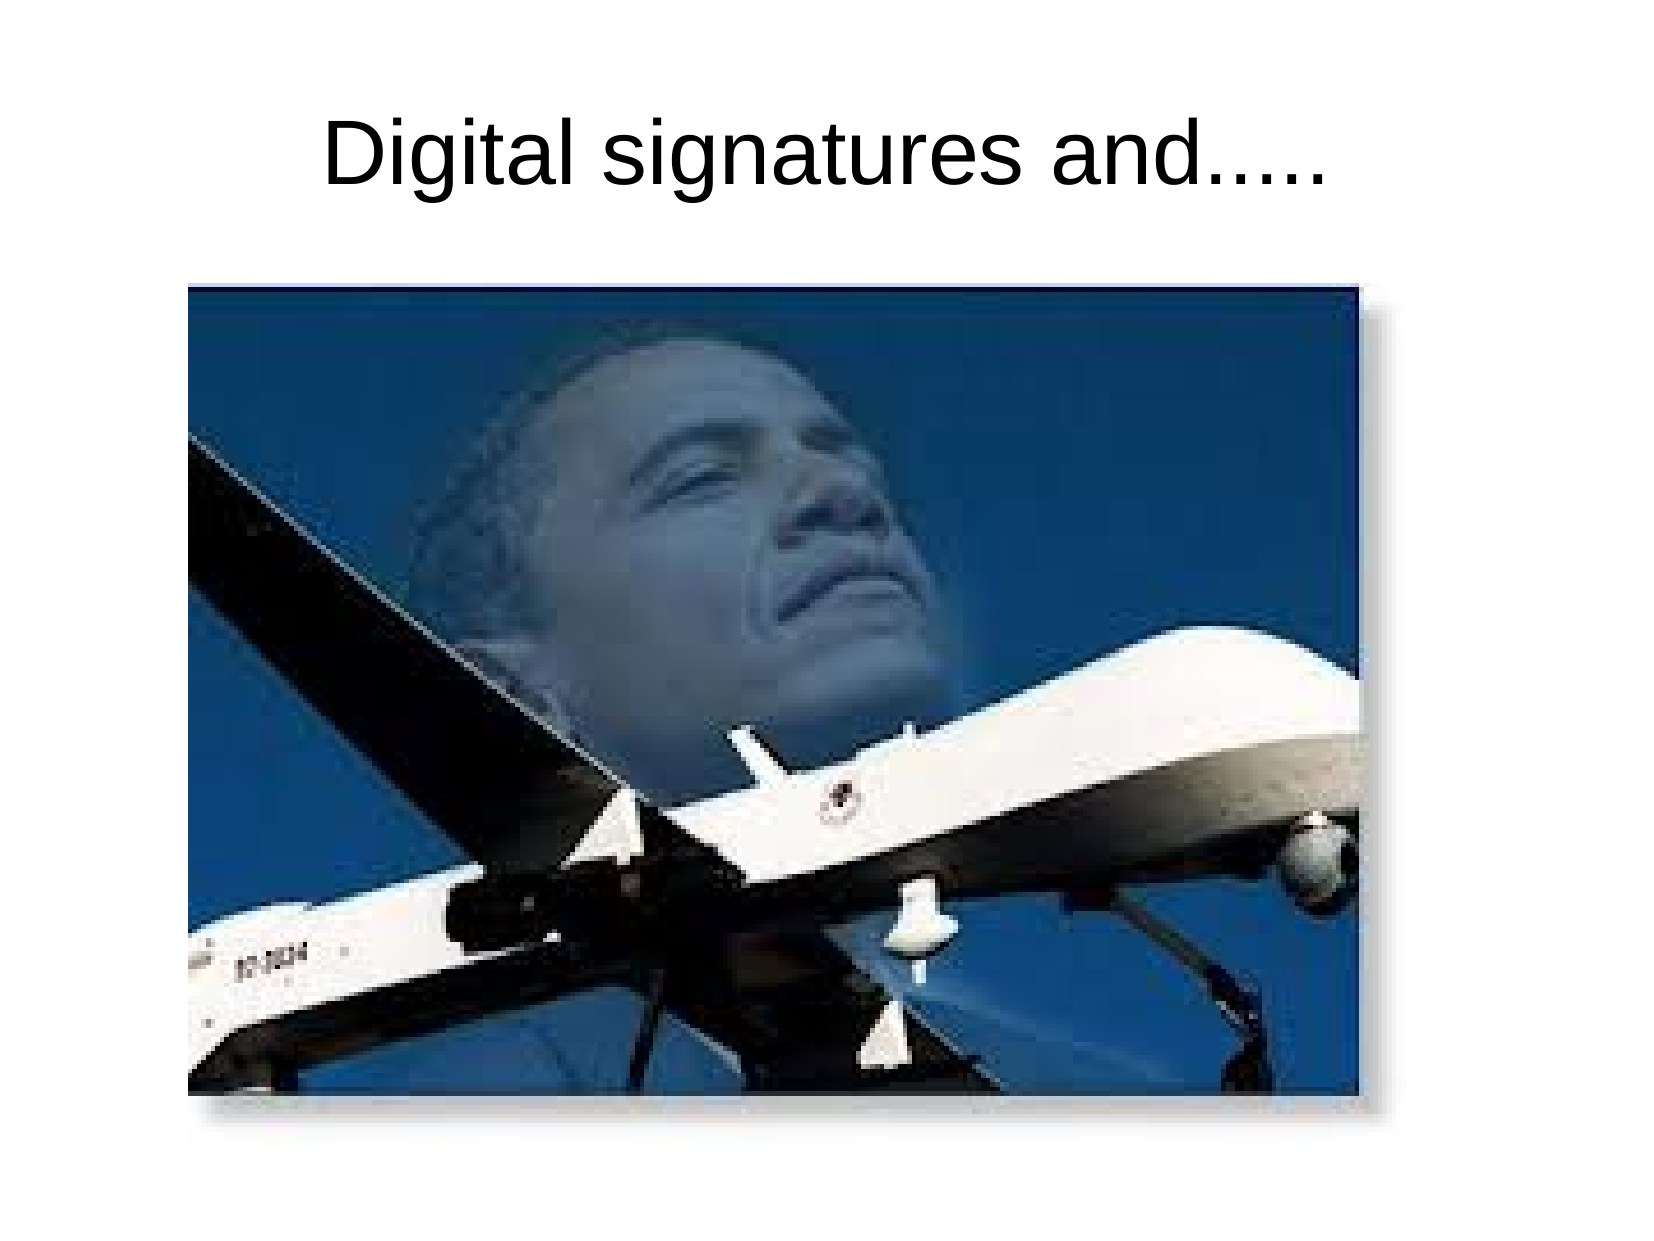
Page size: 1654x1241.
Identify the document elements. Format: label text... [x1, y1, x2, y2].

title Digital signatures and..... [82, 49, 1571, 257]
picture [188, 283, 1406, 1146]
